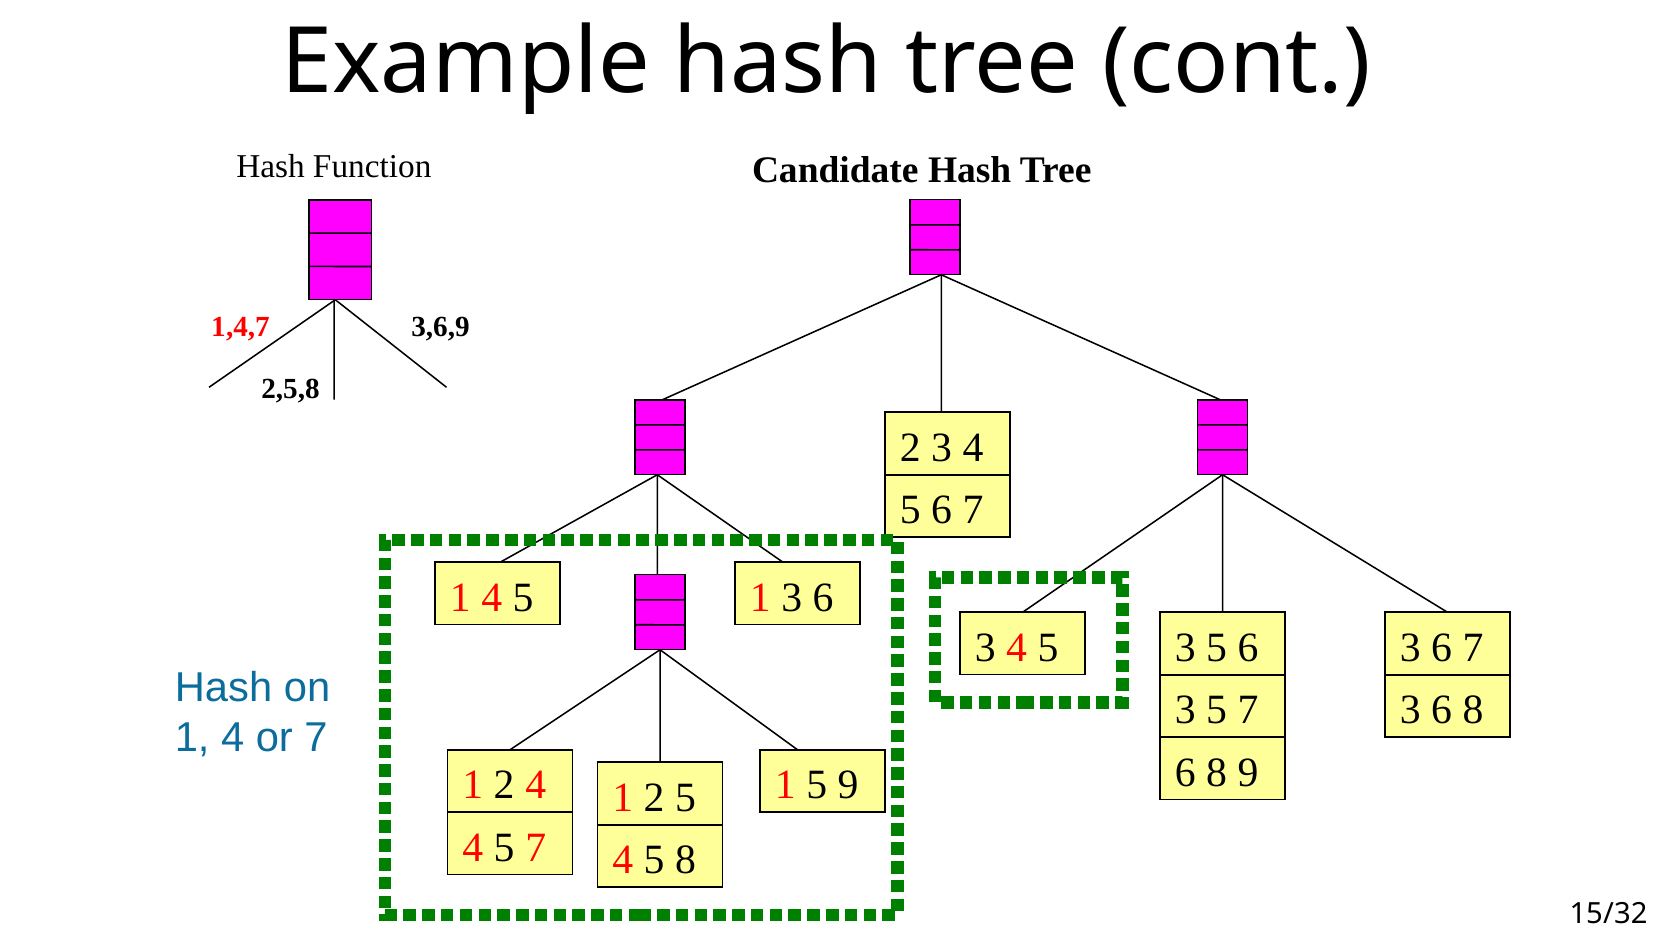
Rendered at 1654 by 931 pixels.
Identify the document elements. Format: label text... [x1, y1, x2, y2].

text_box 4 5 7 [447, 812, 562, 878]
text_box [1197, 399, 1248, 424]
text_box Candidate Hash Tree [737, 137, 1107, 198]
text_box [635, 601, 686, 624]
text_box [910, 199, 961, 224]
text_box [910, 251, 961, 275]
text_box [1197, 451, 1248, 475]
text_box [635, 574, 686, 599]
text_box [849, 562, 861, 625]
text_box 5 6 7 [885, 474, 999, 540]
text_box 1,4,7 [196, 299, 286, 350]
text_box 6 8 9 [1160, 737, 1274, 803]
text_box [999, 412, 1011, 538]
text_box 1 4 5 [435, 562, 549, 628]
text_box 3,6,9 [396, 299, 486, 350]
text_box [562, 749, 573, 875]
text_box [308, 199, 372, 300]
text_box [712, 762, 723, 888]
text_box 1 5 9 [760, 749, 874, 815]
text_box [635, 399, 686, 424]
text_box [635, 626, 686, 650]
text_box 3 5 6 [1160, 612, 1274, 674]
text_box [1274, 612, 1286, 800]
text_box [1197, 426, 1248, 449]
text_box [635, 426, 686, 449]
text_box 3 6 7 [1385, 612, 1499, 674]
text_box 3 6 8 [1385, 674, 1499, 740]
title Example hash tree (cont.) [82, 0, 1571, 122]
text_box [874, 749, 886, 813]
text_box 1 2 4 [447, 749, 562, 812]
text_box 4 5 8 [597, 824, 712, 890]
text_box [635, 451, 686, 475]
text_box [1499, 612, 1511, 738]
text_box Hash Function [221, 137, 447, 192]
text_box Hash on 1, 4 or 7 [160, 652, 348, 768]
text_box 1 2 5 [597, 762, 712, 824]
text_box 2,5,8 [246, 362, 336, 413]
text_box 3 4 5 [960, 612, 1074, 678]
text_box 3 5 7 [1160, 674, 1274, 737]
text_box 2 3 4 [885, 412, 999, 474]
text_box 1 3 6 [735, 562, 849, 628]
text_box [910, 226, 961, 249]
text_box [1074, 612, 1086, 675]
text_box [549, 562, 561, 625]
